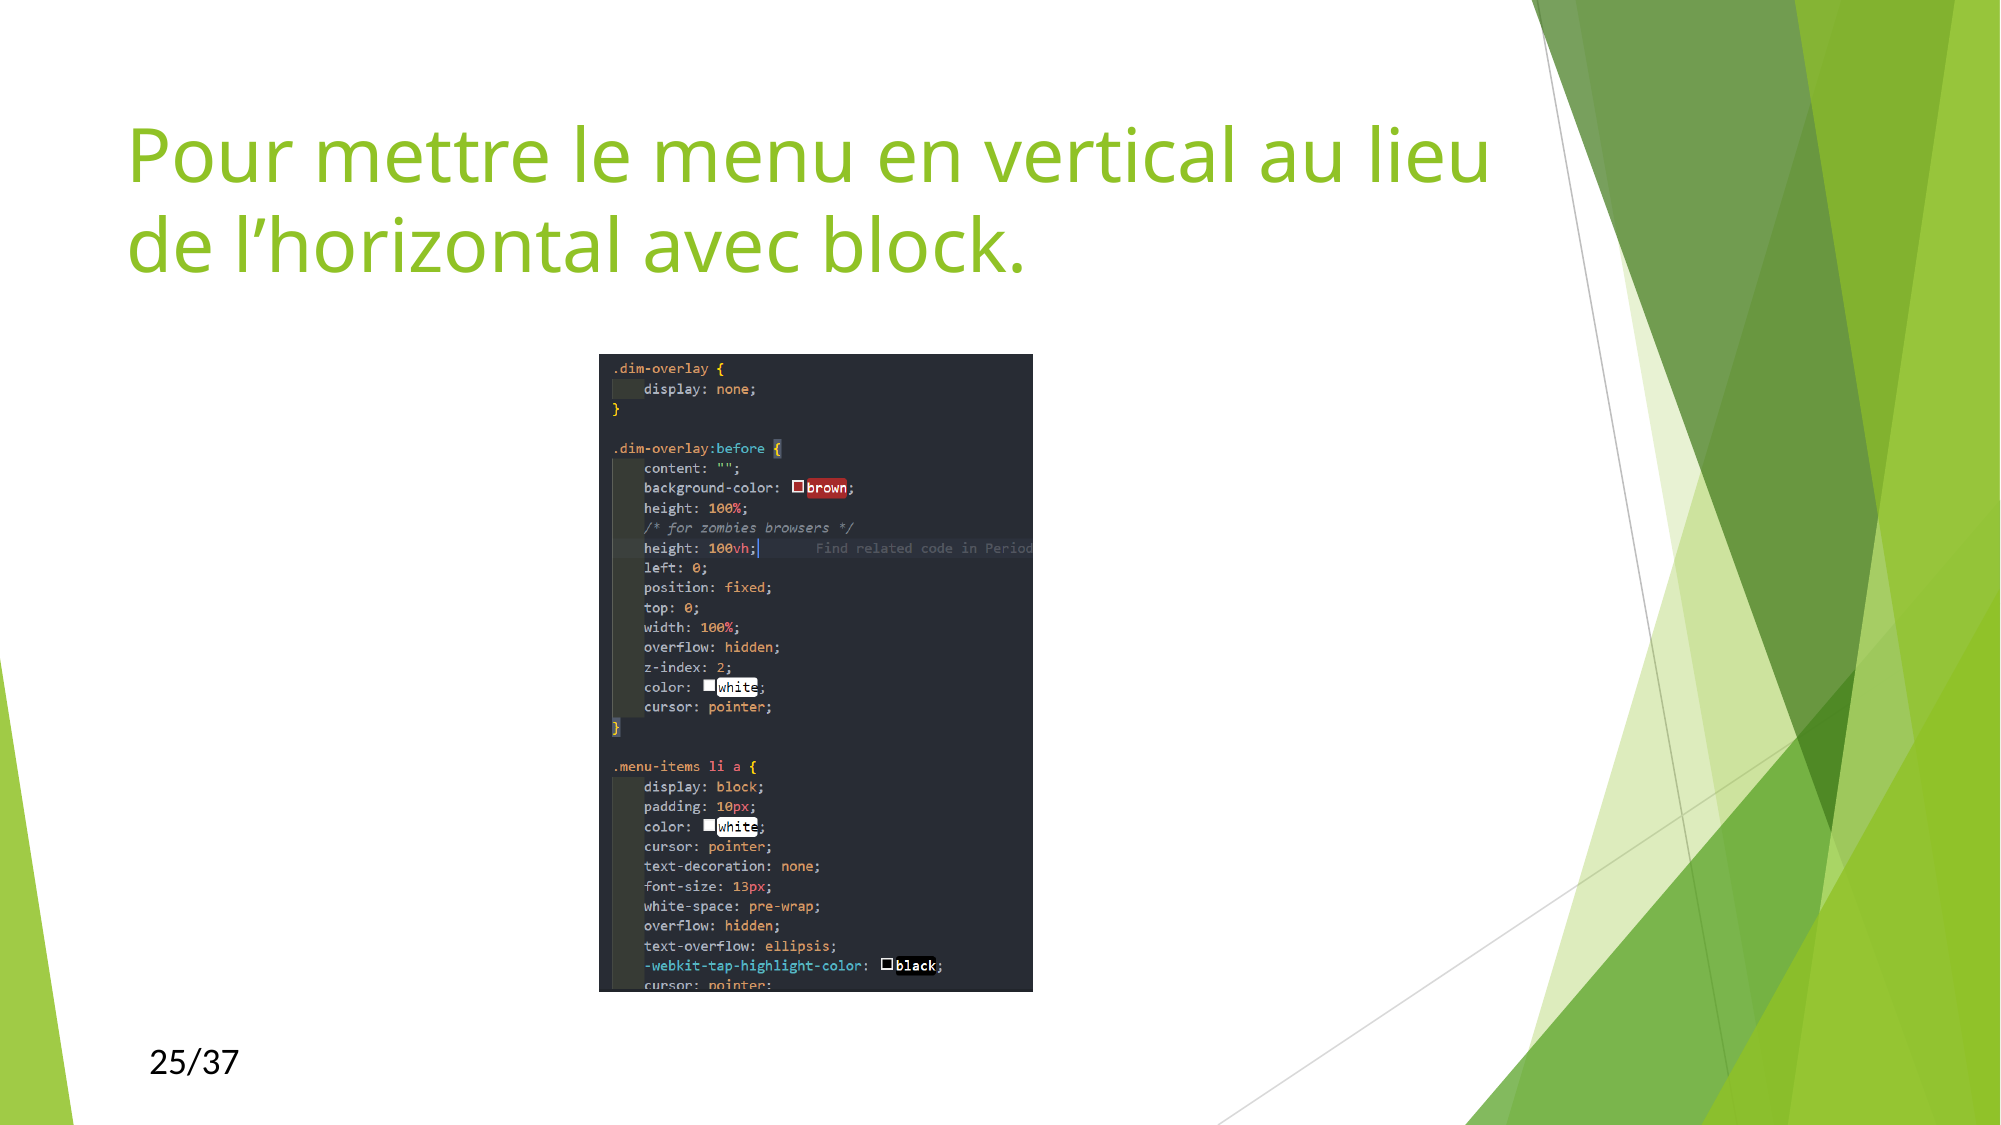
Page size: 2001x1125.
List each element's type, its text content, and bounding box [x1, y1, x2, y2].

title Pour mettre le menu en vertical au lieu de l’horizontal avec block. [111, 99, 1522, 317]
text_box 25/37 [134, 1029, 324, 1091]
picture [599, 354, 1033, 992]
